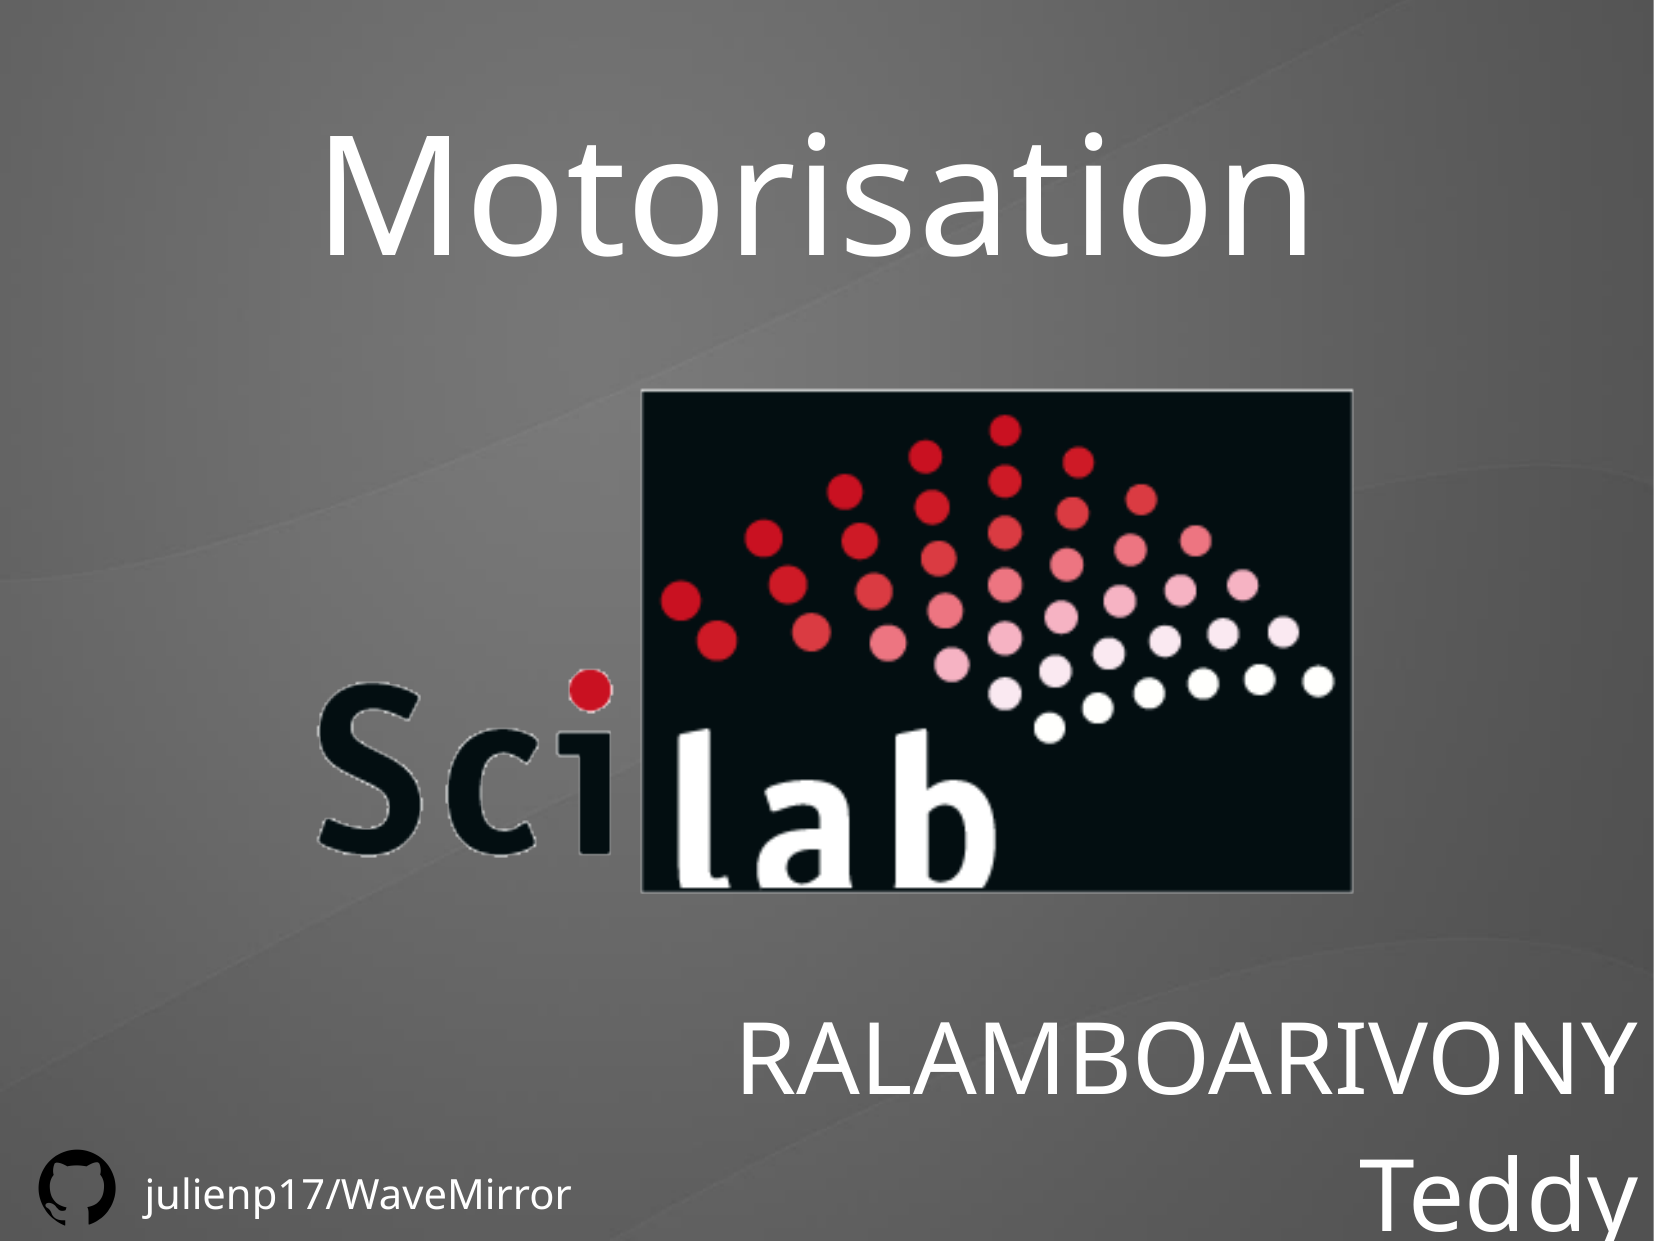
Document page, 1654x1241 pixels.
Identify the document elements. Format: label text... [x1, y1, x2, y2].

picture [0, 0, 1654, 1241]
text_box RALAMBOARIVONY Teddy [543, 980, 1654, 1241]
text_box julienp17/WaveMirror [129, 1157, 674, 1241]
text_box Motorisation [11, 37, 1654, 343]
